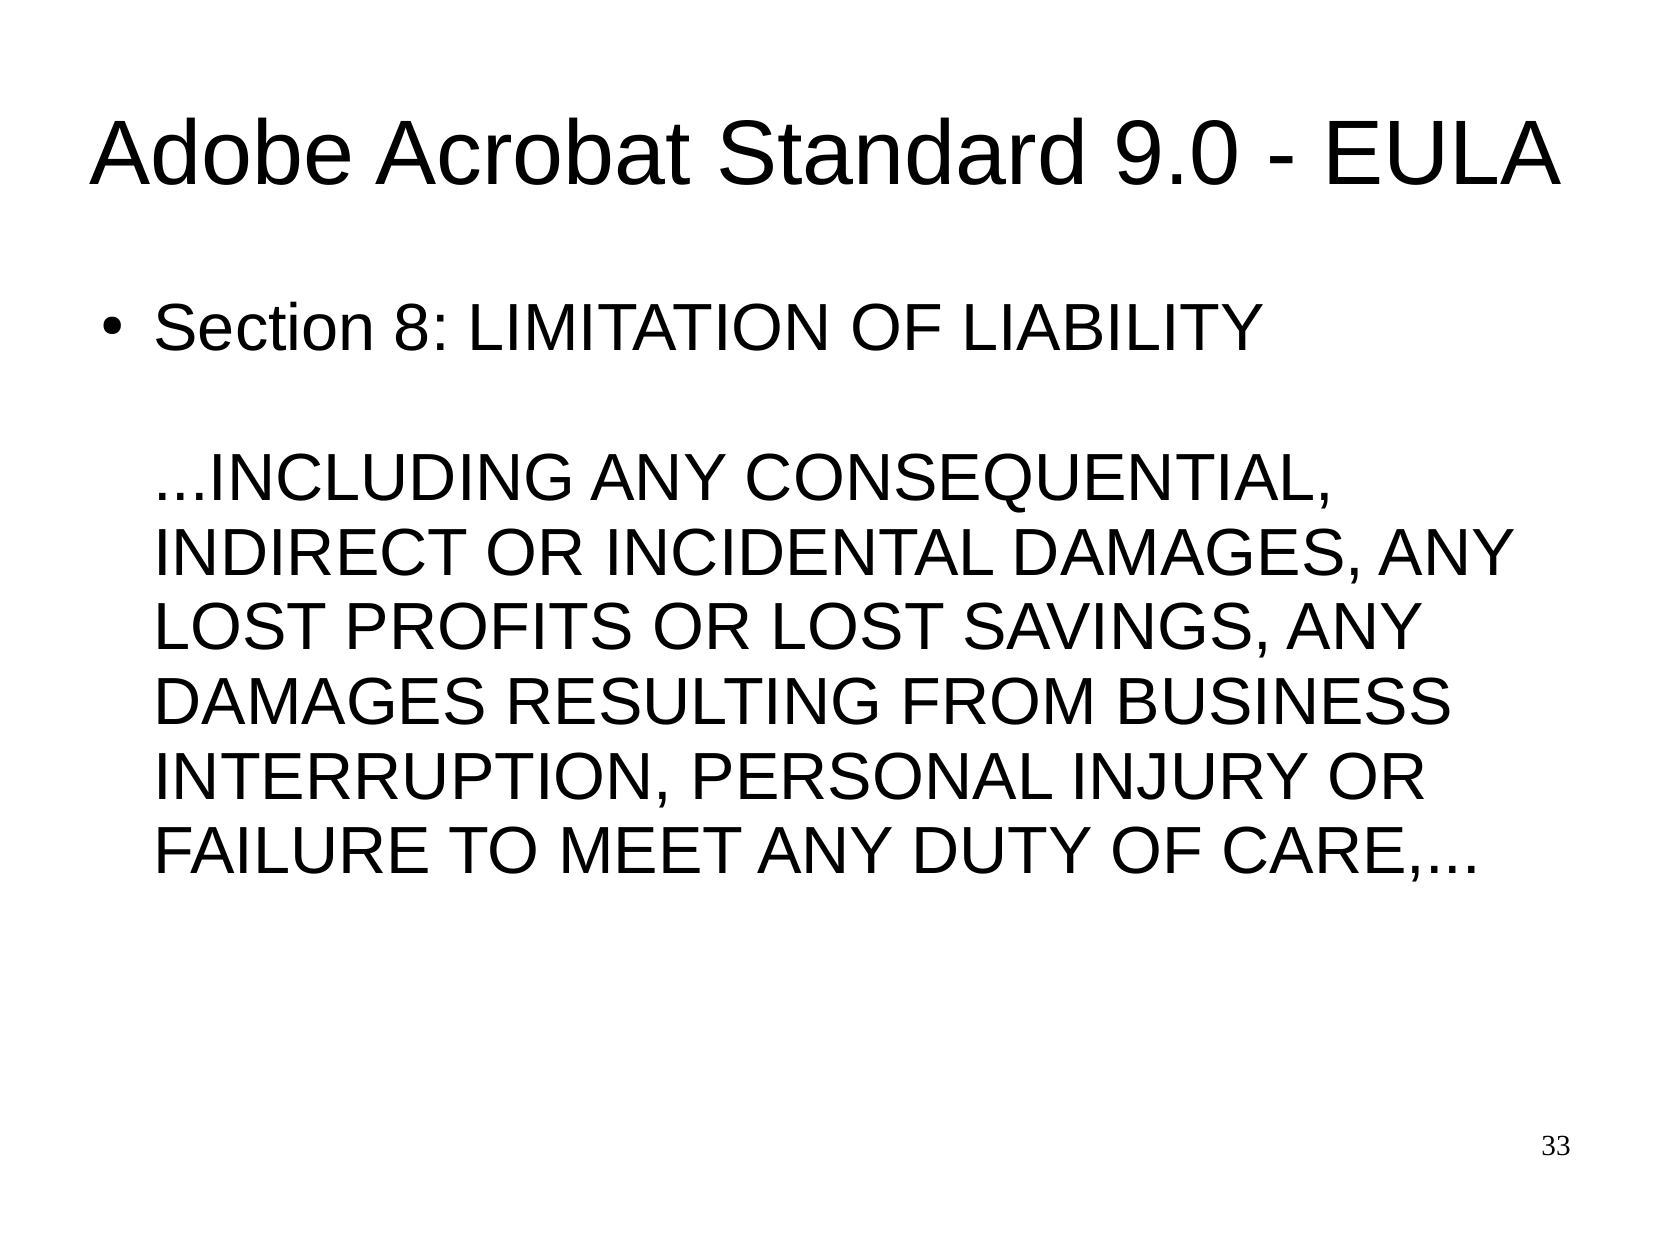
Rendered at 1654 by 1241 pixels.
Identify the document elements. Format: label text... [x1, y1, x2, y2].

list Section 8: LIMITATION OF LIABILITY ...INCLUDING ANY CONSEQUENTIAL, INDIRECT OR INCIDENTAL DAMAGES, ANY LOST PROFITS OR LOST SAVINGS, ANY DAMAGES RESULTING FROM BUSINESS INTERRUPTION, PERSONAL INJURY OR FAILURE TO MEET ANY DUTY OF CARE,... [82, 290, 1571, 1094]
title Adobe Acrobat Standard 9.0 - EULA [82, 49, 1571, 257]
